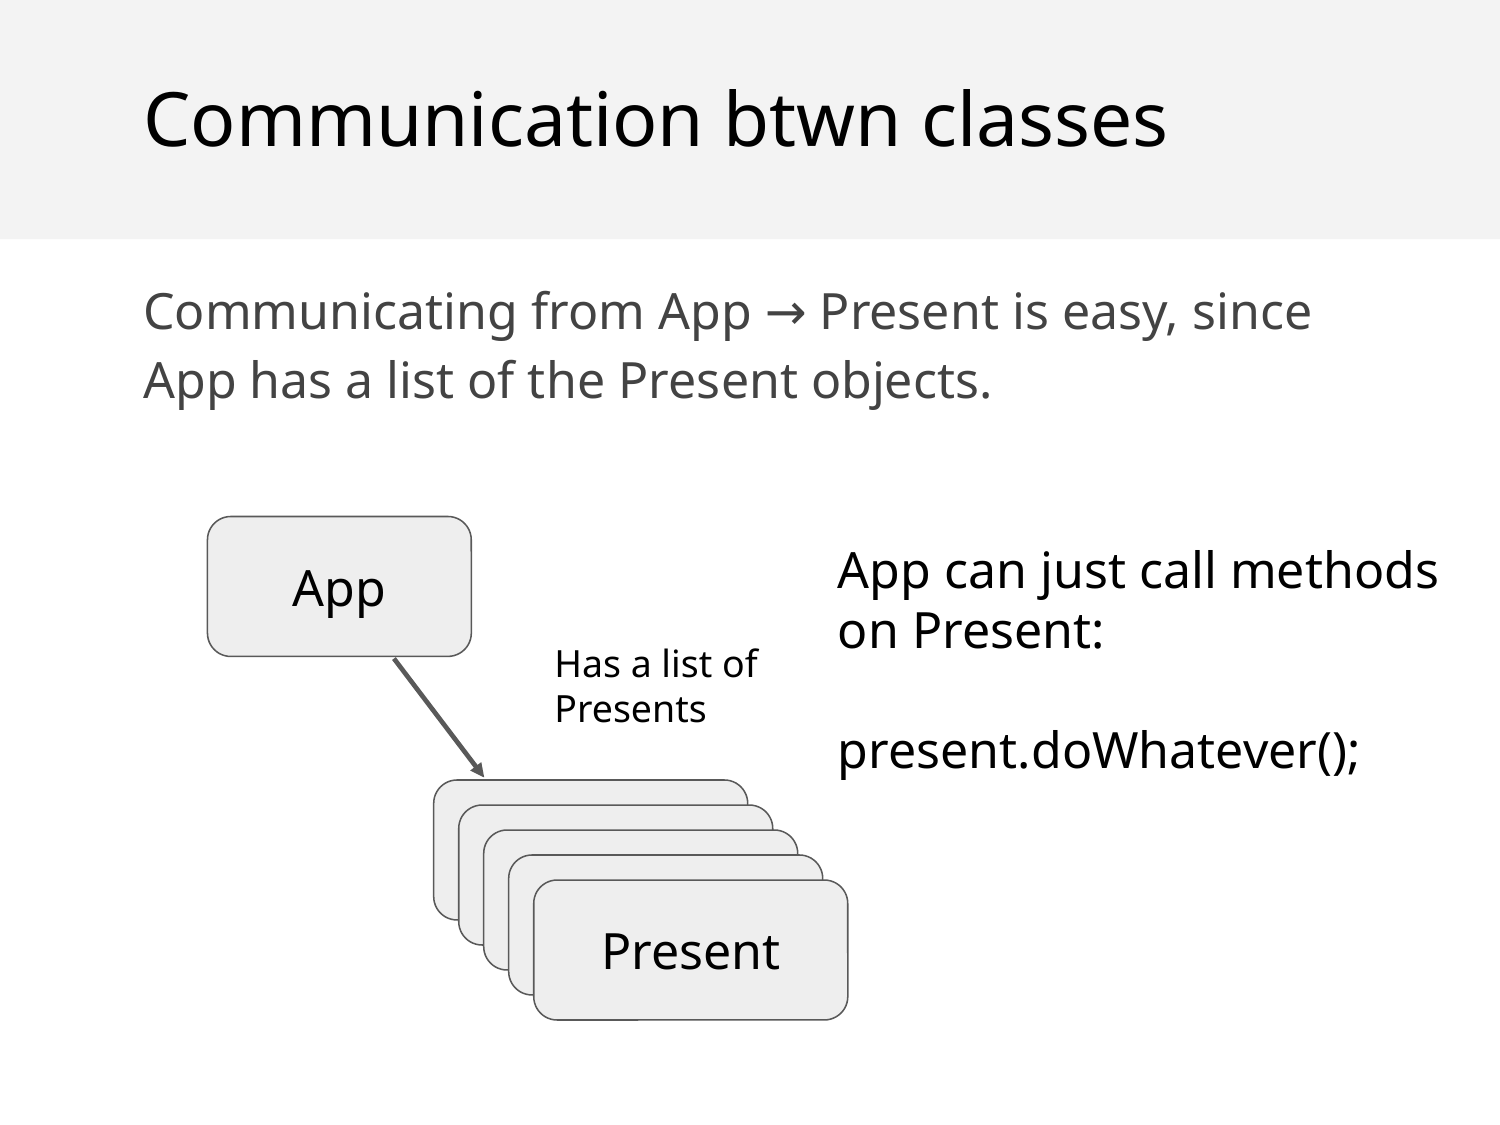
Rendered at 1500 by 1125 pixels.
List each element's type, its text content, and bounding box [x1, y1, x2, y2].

text_box Present [533, 880, 848, 1021]
text_box Present [433, 780, 748, 920]
text_box Present [508, 855, 823, 995]
title Communication btwn classes [128, 56, 1372, 183]
text_box Present [458, 805, 773, 946]
text_box Present [483, 830, 798, 970]
text_box App [207, 516, 472, 657]
list Communicating from App → Present is easy, since App has a list of the Present objects. [128, 255, 1372, 513]
text_box App can just call methods on Present: present.doWhatever(); [822, 523, 1475, 870]
text_box Has a list of Presents [539, 624, 822, 756]
